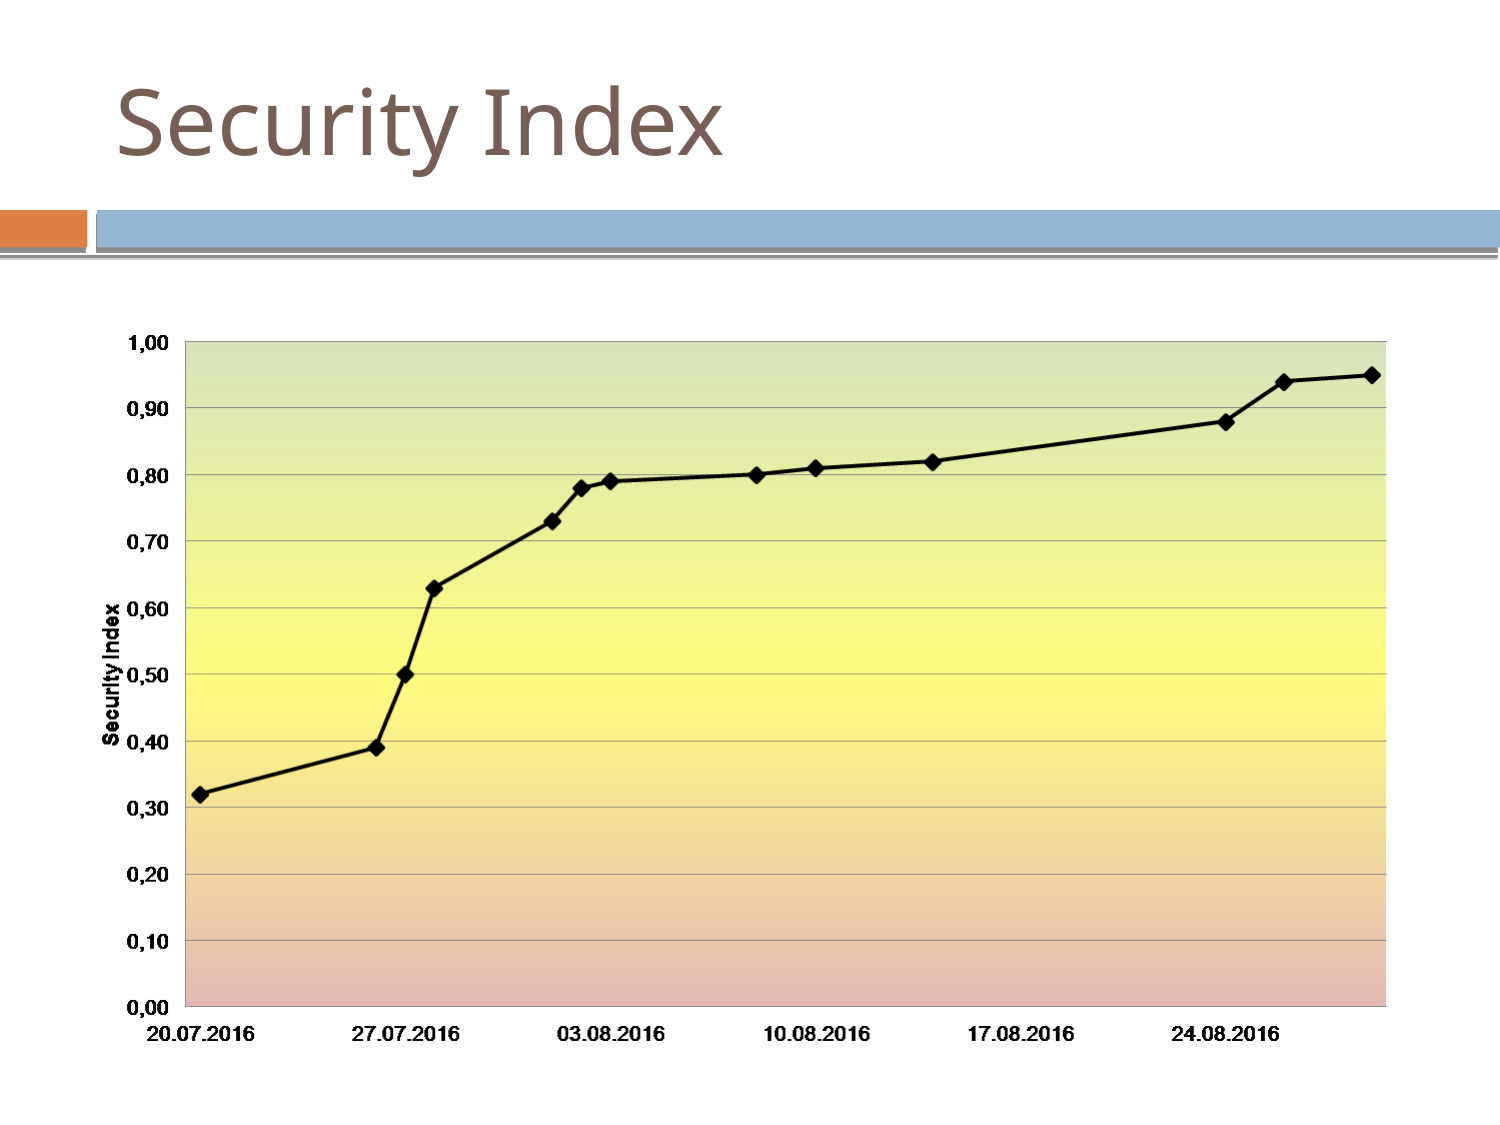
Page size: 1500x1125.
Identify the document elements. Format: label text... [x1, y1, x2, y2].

picture [70, 318, 1410, 1058]
title Security Index [100, 37, 1438, 200]
